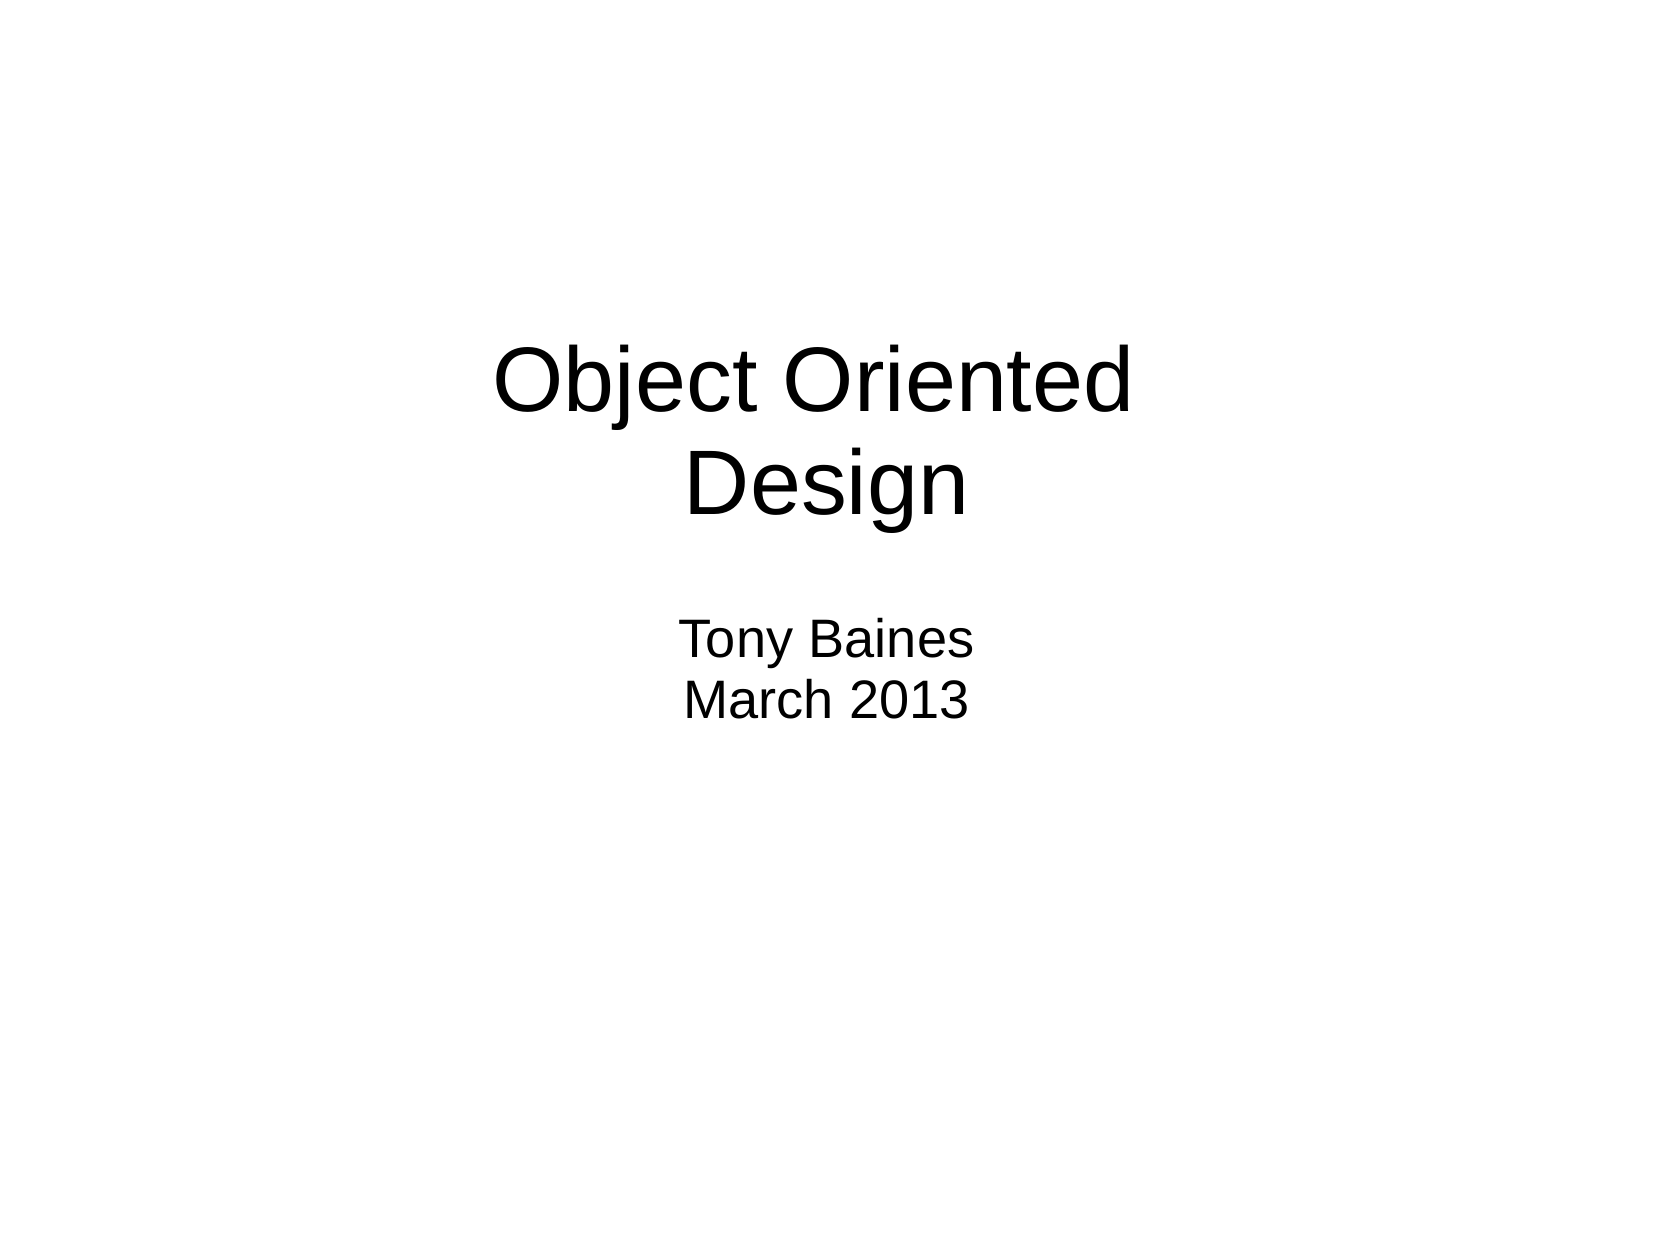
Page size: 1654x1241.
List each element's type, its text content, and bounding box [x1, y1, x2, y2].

subtitle Object Oriented Design Tony Baines March 2013 [82, 49, 1571, 1010]
